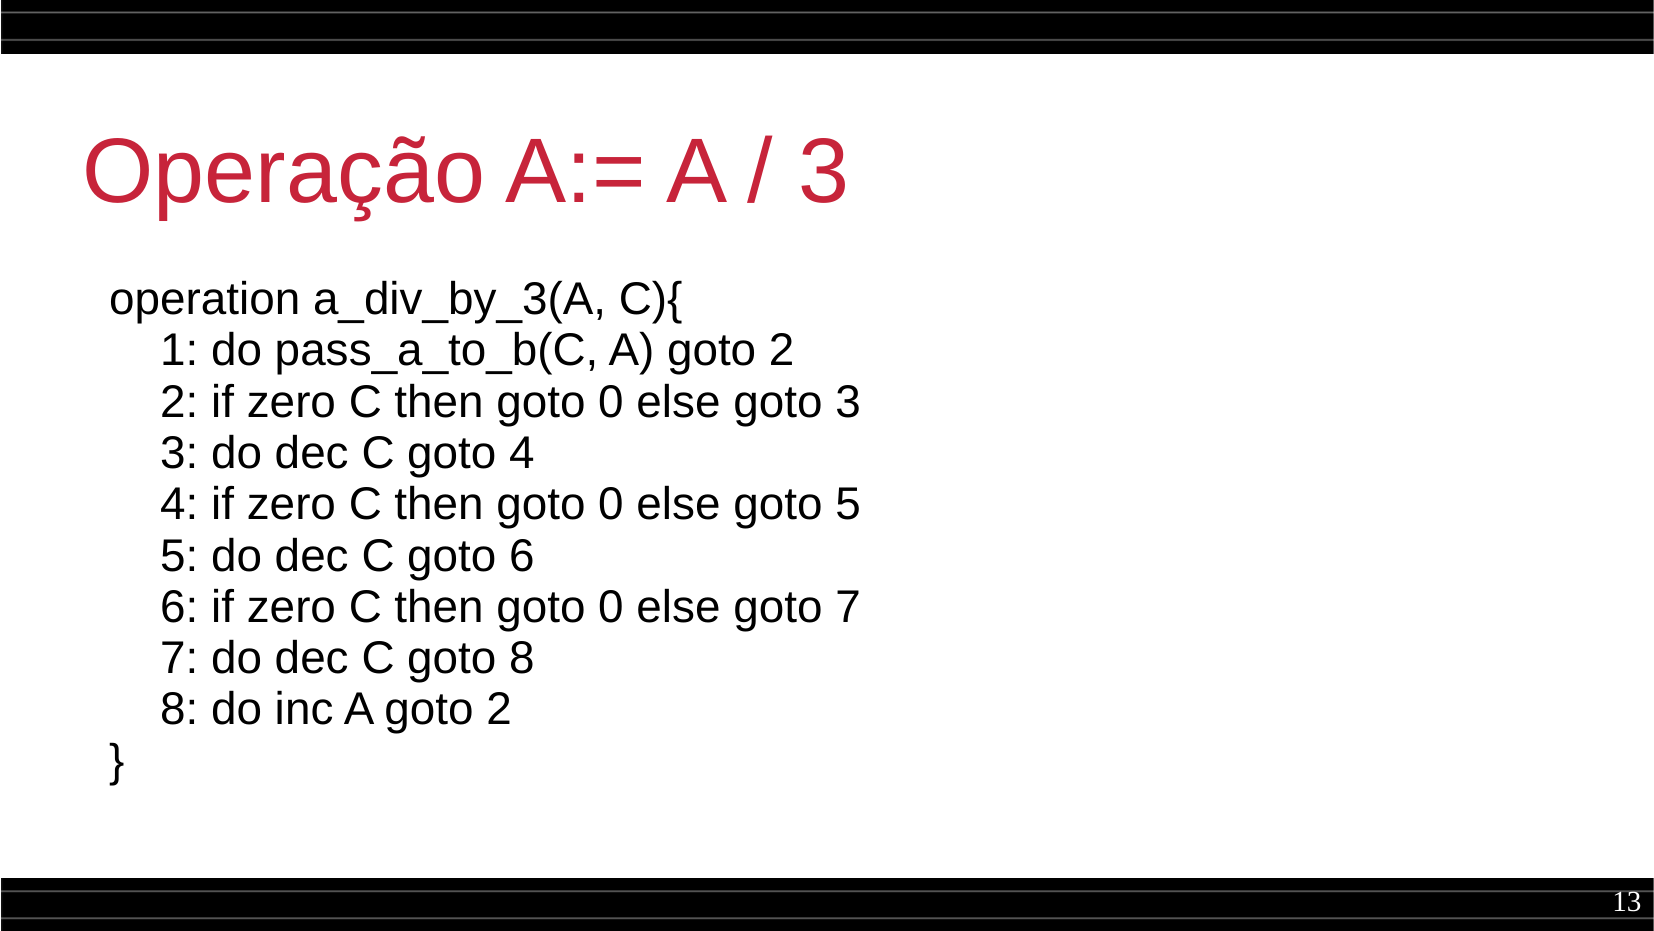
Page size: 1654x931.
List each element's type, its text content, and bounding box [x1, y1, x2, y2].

picture [1, 878, 1654, 931]
picture [1, 0, 1654, 54]
title Operação A:= A / 3 [82, 92, 1571, 249]
text_box operation a_div_by_3(A, C){ 1: do pass_a_to_b(C, A) goto 2 2: if zero C then goto 0 else goto 3 3: do dec C goto 4 4: if zero C then goto 0 else goto 5 5: do dec C goto 6 6: if zero C then goto 0 else goto 7 7: do dec C goto 8 8: do inc A goto 2 } [94, 265, 1117, 794]
